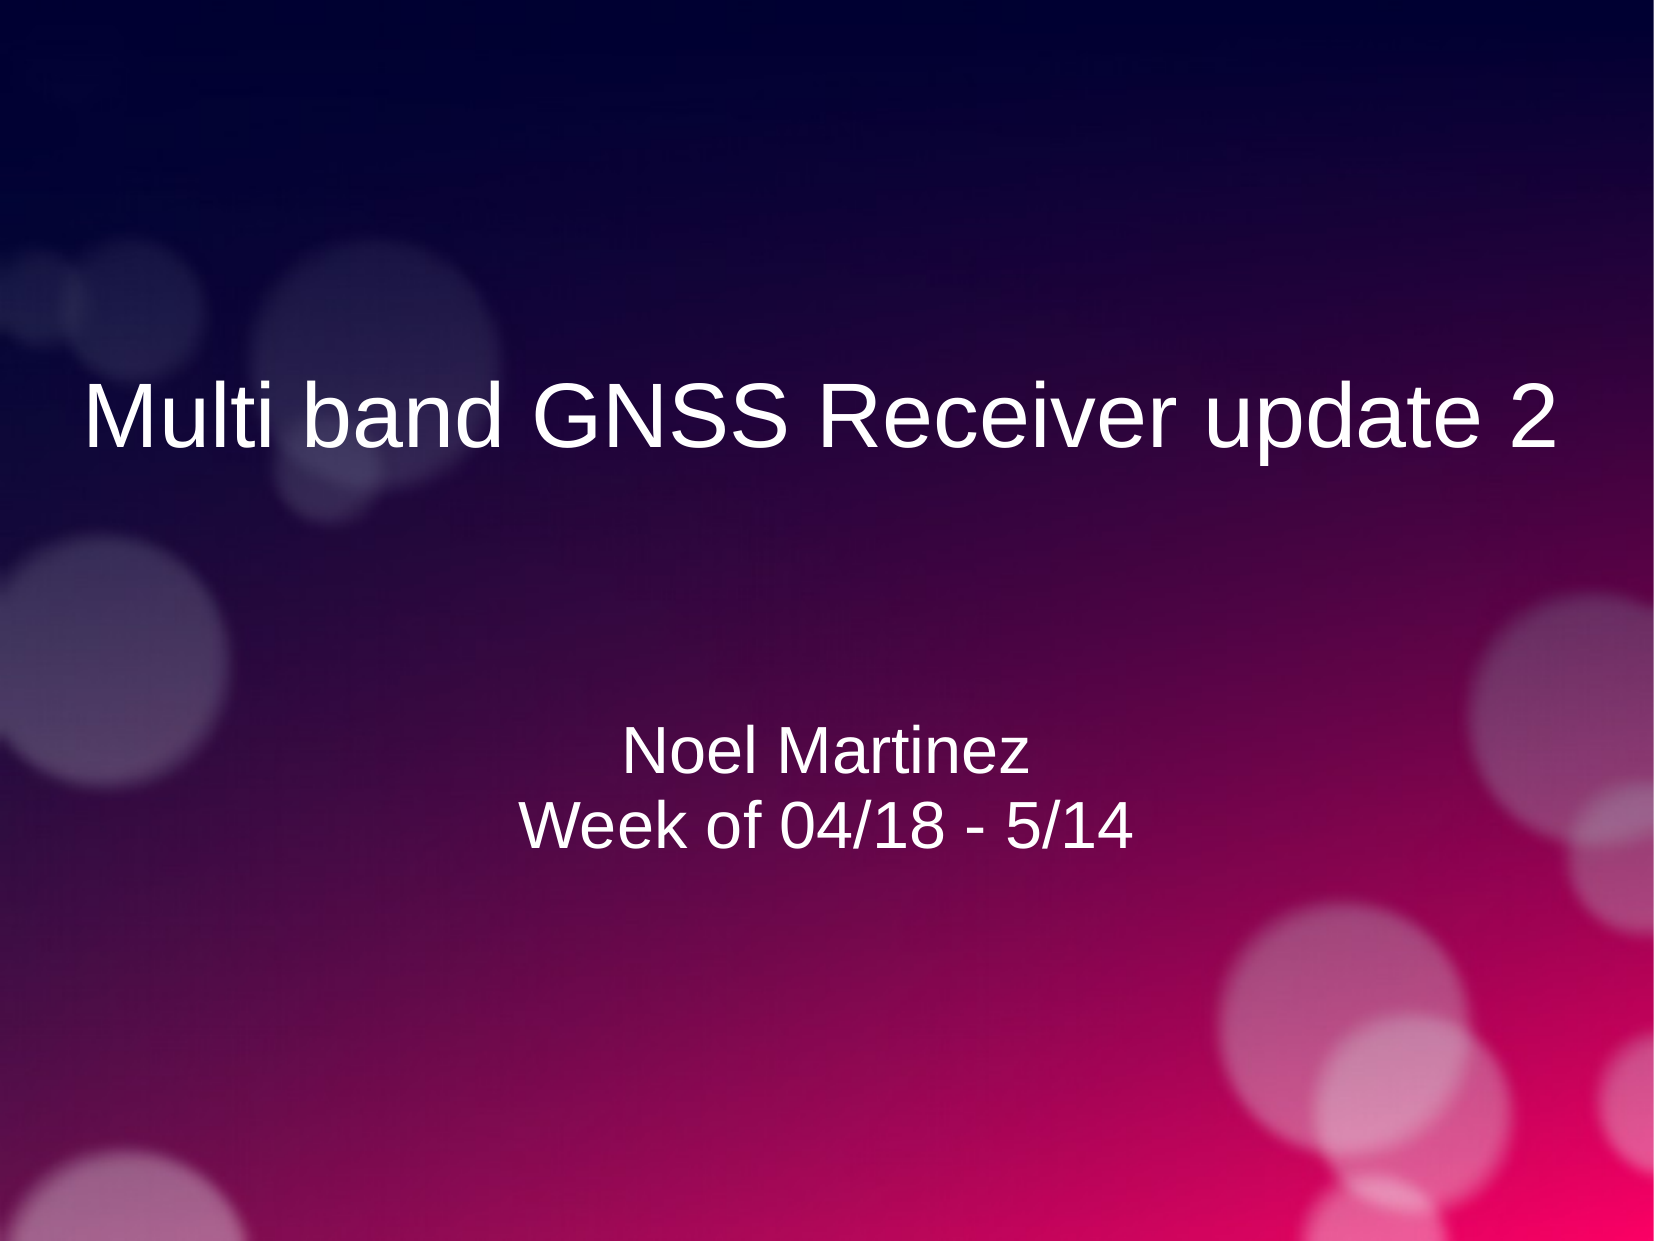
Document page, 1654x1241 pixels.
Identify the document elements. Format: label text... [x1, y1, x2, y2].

subtitle Noel Martinez Week of 04/18 - 5/14 [82, 566, 1571, 1010]
picture [0, 0, 1654, 1241]
title Multi band GNSS Receiver update 2 [82, 312, 1571, 520]
